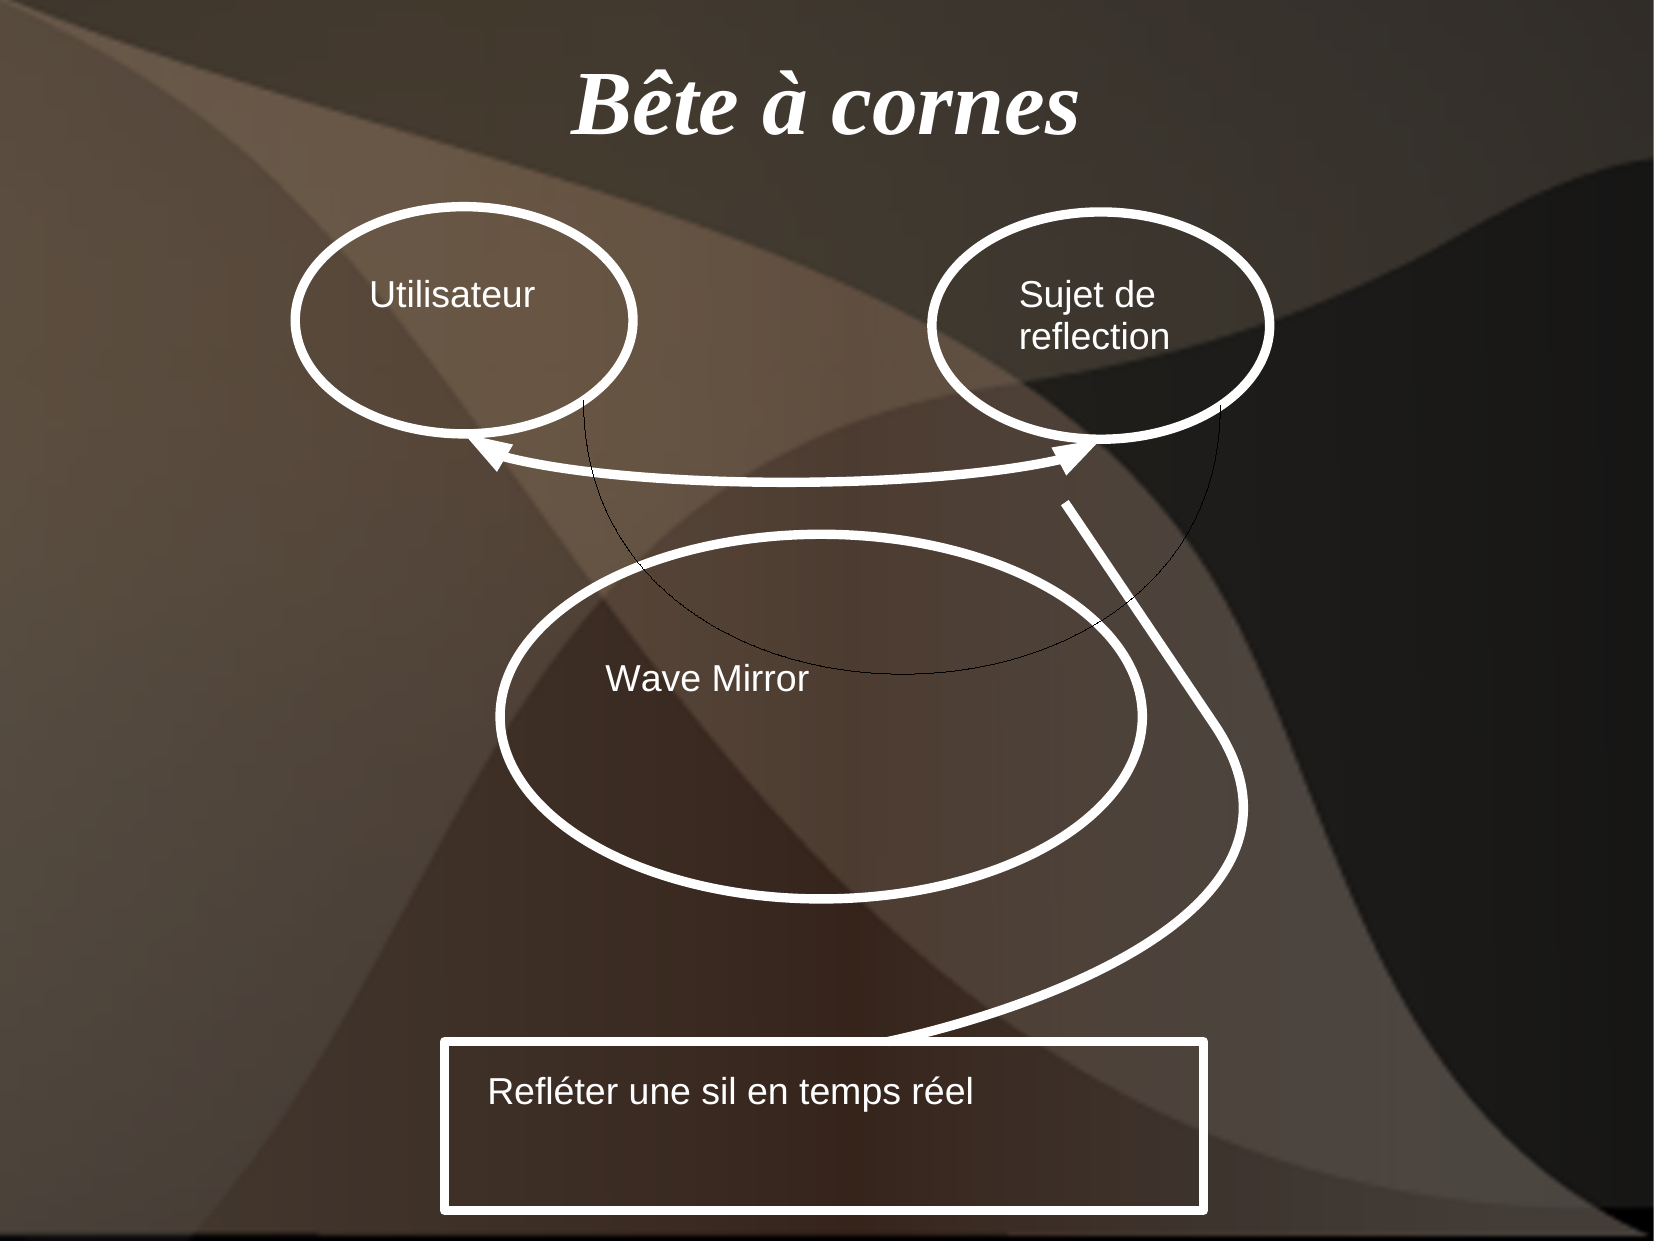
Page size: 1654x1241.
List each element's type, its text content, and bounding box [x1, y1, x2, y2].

picture [0, 207, 1654, 1241]
text_box Wave Mirror [590, 649, 1063, 798]
picture [488, 207, 1081, 477]
text_box Sujet de reflection [1003, 265, 1211, 365]
picture [300, 212, 628, 429]
picture [937, 217, 1264, 434]
text_box Utilisateur [354, 265, 562, 323]
title Bête à cornes [0, 0, 1654, 207]
text_box Refléter une sil en temps réel [472, 1062, 1182, 1120]
